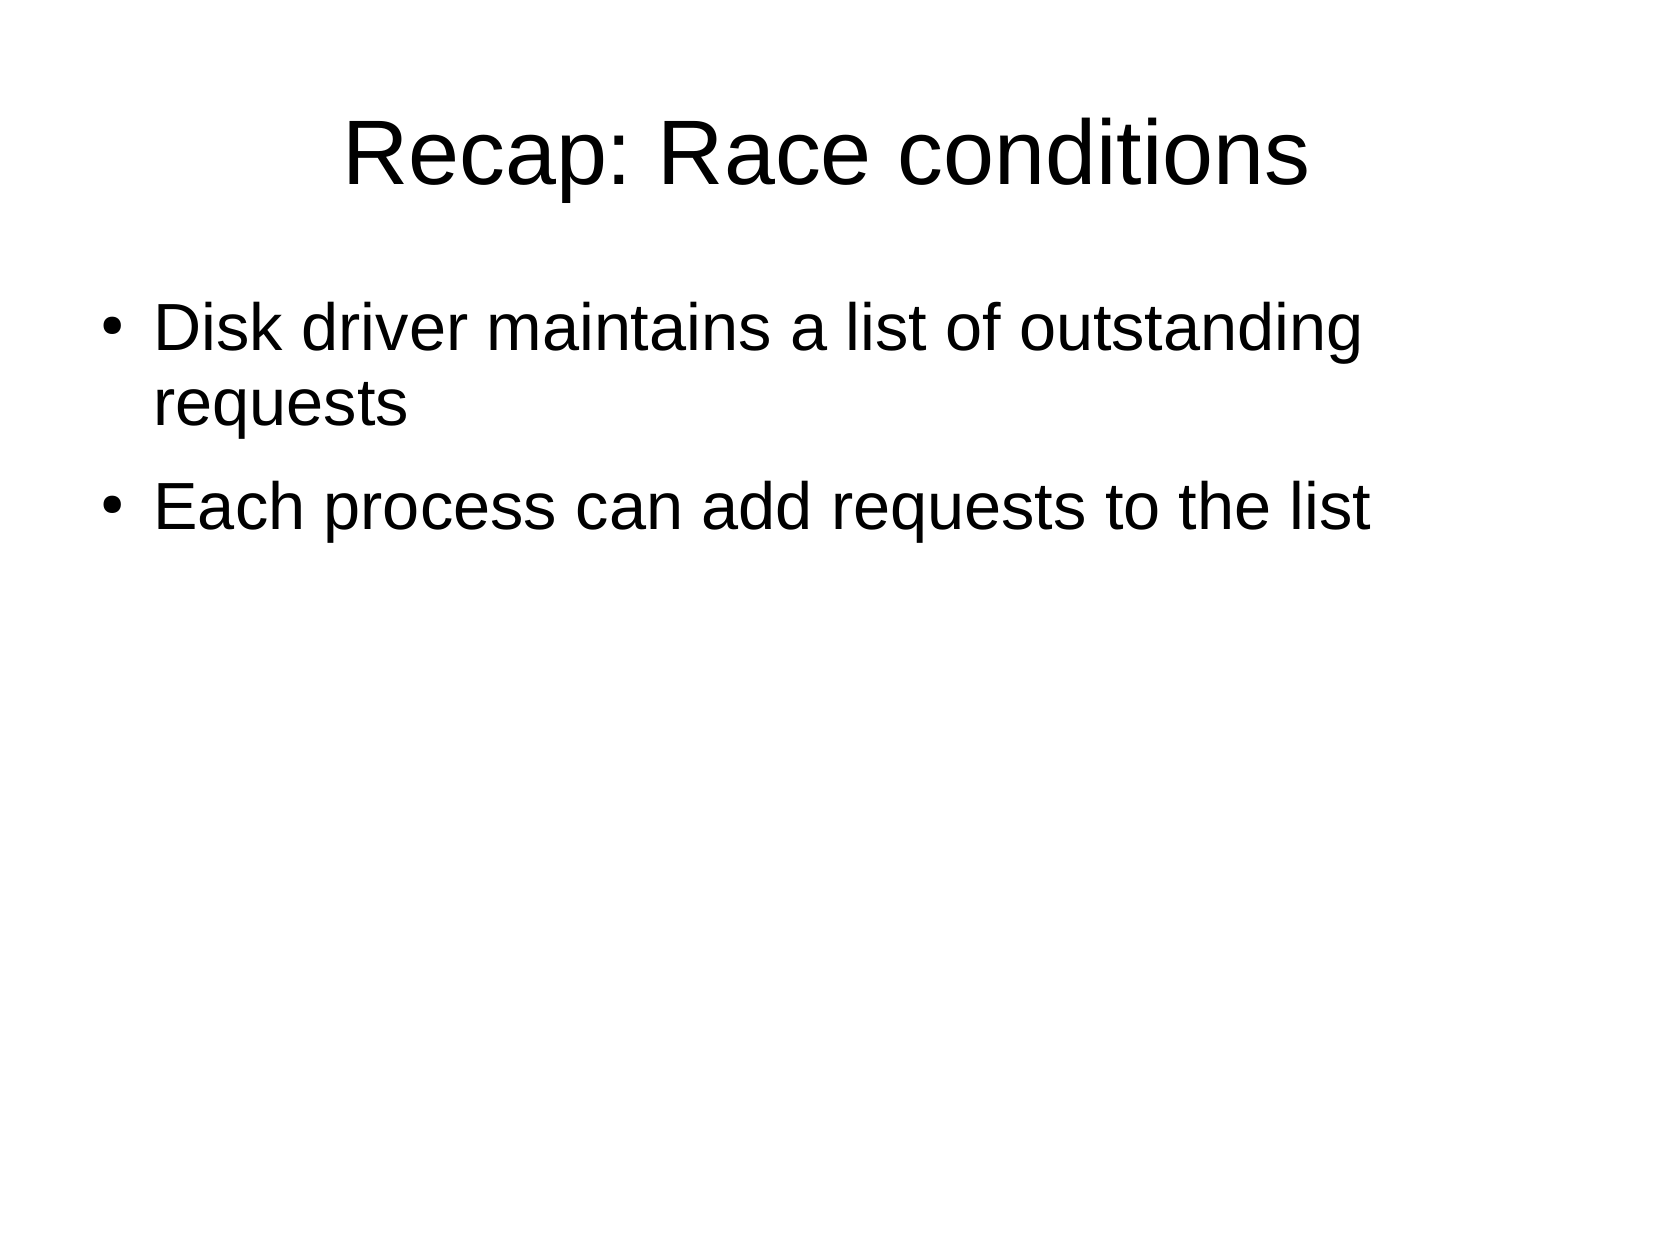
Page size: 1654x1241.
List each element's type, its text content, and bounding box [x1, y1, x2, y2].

list Disk driver maintains a list of outstanding requests Each process can add requests to the list [82, 290, 1571, 1010]
title Recap: Race conditions [82, 49, 1571, 257]
